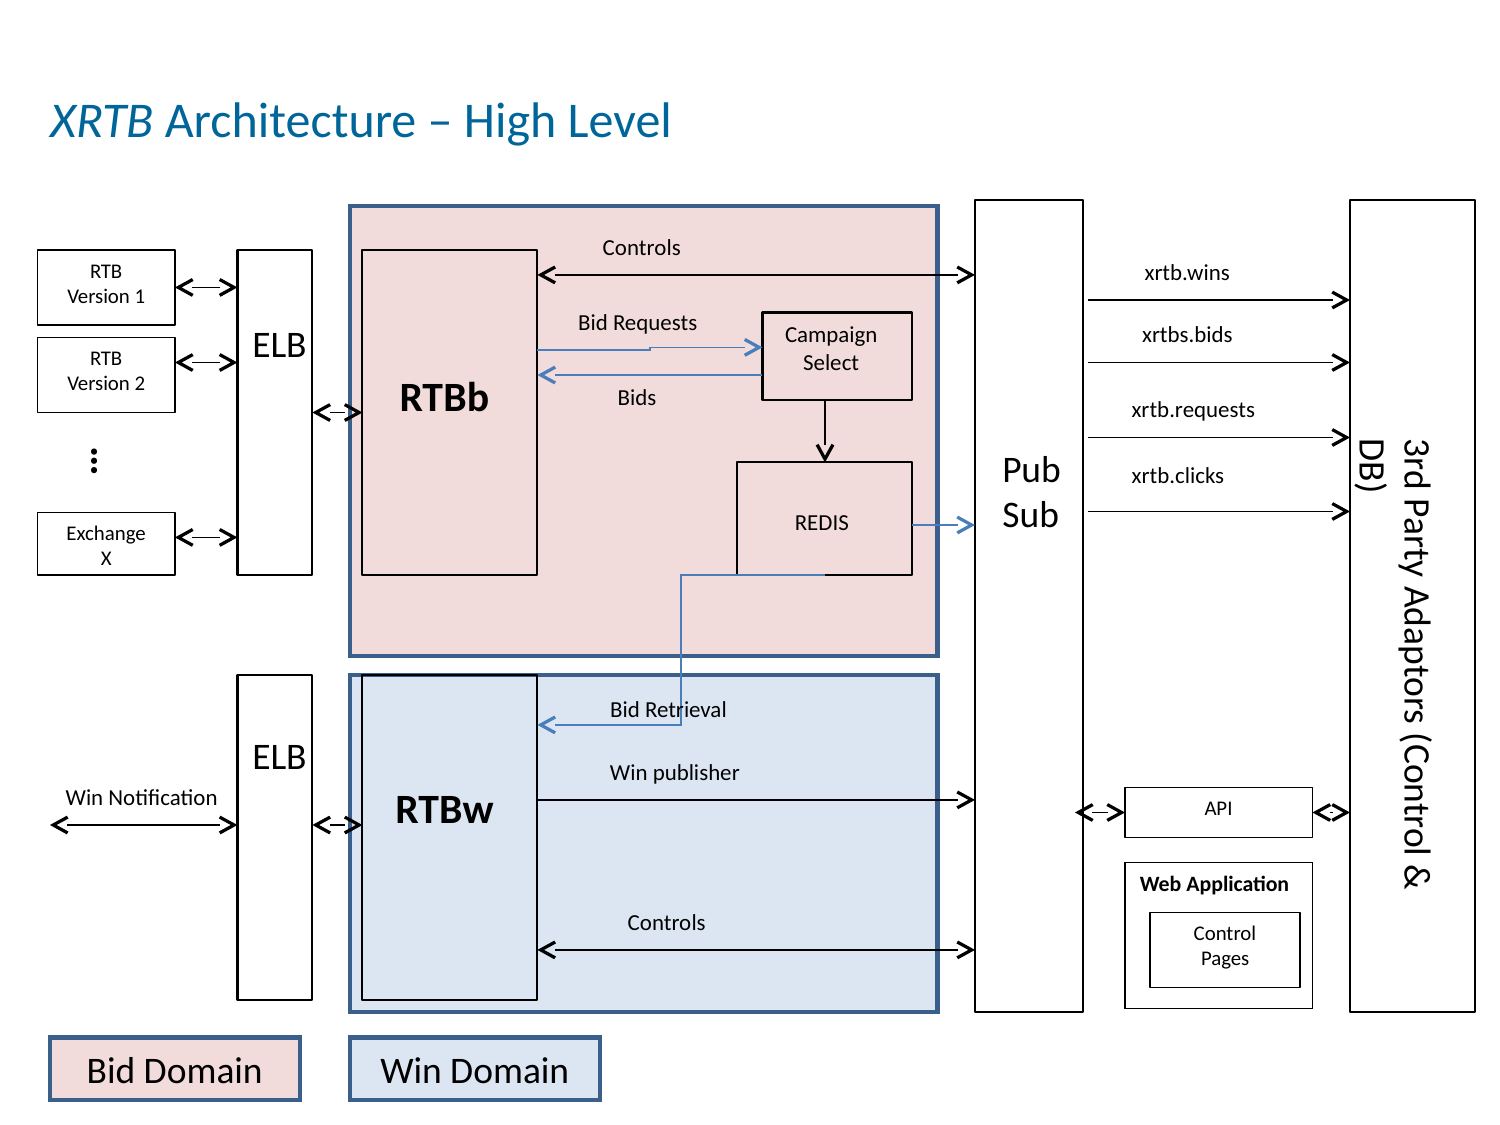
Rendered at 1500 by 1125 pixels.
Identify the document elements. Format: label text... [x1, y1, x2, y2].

text_box [350, 674, 361, 823]
text_box RTBw [374, 774, 515, 840]
text_box [363, 251, 536, 574]
text_box Bid Domain [49, 1037, 300, 1100]
text_box [682, 526, 938, 656]
text_box xrtbs.bids [1087, 312, 1288, 355]
text_box xrtb.requests [1099, 387, 1288, 430]
text_box Bid Requests [562, 299, 714, 343]
text_box XRTB Architecture – High Level [50, 87, 1463, 158]
text_box 3rd Party Adaptors (Control & DB) [1374, 375, 1450, 906]
text_box API [1124, 787, 1313, 838]
text_box xrtb.wins [1087, 249, 1288, 293]
text_box Control Pages [1149, 912, 1300, 988]
text_box Win publisher [574, 750, 775, 793]
text_box RTB Version 1 [37, 249, 175, 325]
text_box RTBb [374, 362, 515, 428]
text_box Pub Sub [987, 437, 1084, 543]
text_box Win Domain [349, 1037, 600, 1100]
text_box Bids [602, 376, 672, 418]
text_box xrtb.clicks [1116, 453, 1240, 496]
text_box [538, 674, 938, 799]
text_box ELB [237, 724, 322, 785]
text_box ELB [237, 312, 322, 373]
text_box Controls [587, 224, 696, 268]
text_box [363, 676, 536, 999]
text_box REDIS [780, 500, 864, 543]
text_box Controls [612, 900, 721, 943]
text_box Bid Retrieval [587, 687, 750, 730]
text_box Win Notification [50, 774, 233, 818]
text_box [350, 801, 938, 1013]
text_box Campaign Select [762, 312, 900, 383]
text_box RTB Version 2 [37, 337, 175, 413]
text_box [350, 205, 938, 656]
text_box Web Application [1124, 862, 1313, 1009]
text_box … [75, 431, 141, 491]
text_box Exchange X [37, 512, 175, 575]
text_box [738, 463, 911, 574]
